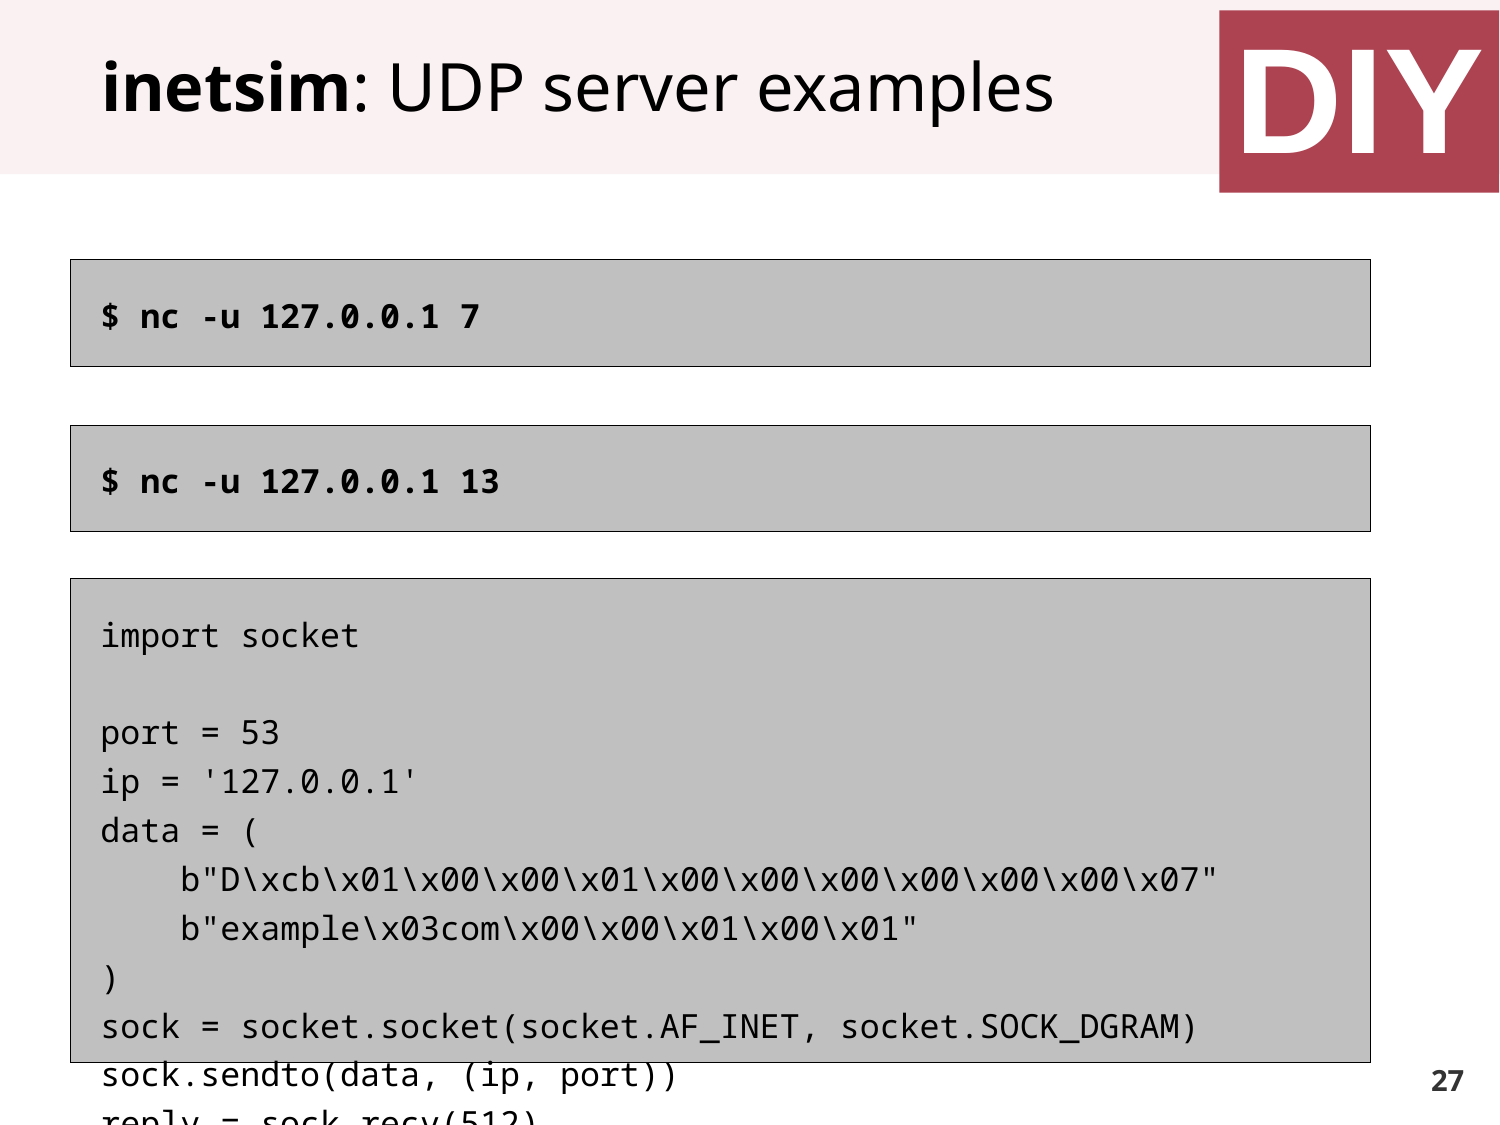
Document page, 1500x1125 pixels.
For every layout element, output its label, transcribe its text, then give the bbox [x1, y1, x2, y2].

text_box import socket port = 53 ip = '127.0.0.1' data = ( b"D\xcb\x01\x00\x00\x01\x00\x00\x00\x00\x00\x00\x07" b"example\x03com\x00\x00\x01\x00\x01" ) sock = socket.socket(socket.AF_INET, socket.SOCK_DGRAM) sock.sendto(data, (ip, port)) reply = sock.recv(512) print(reply) [70, 578, 1371, 1063]
title inetsim: UDP server examples [101, 6, 1173, 168]
text_box $ nc -u 127.0.0.1 13 [70, 425, 1371, 532]
text_box $ nc -u 127.0.0.1 7 [70, 259, 1371, 367]
text_box DIY [1219, 10, 1500, 193]
